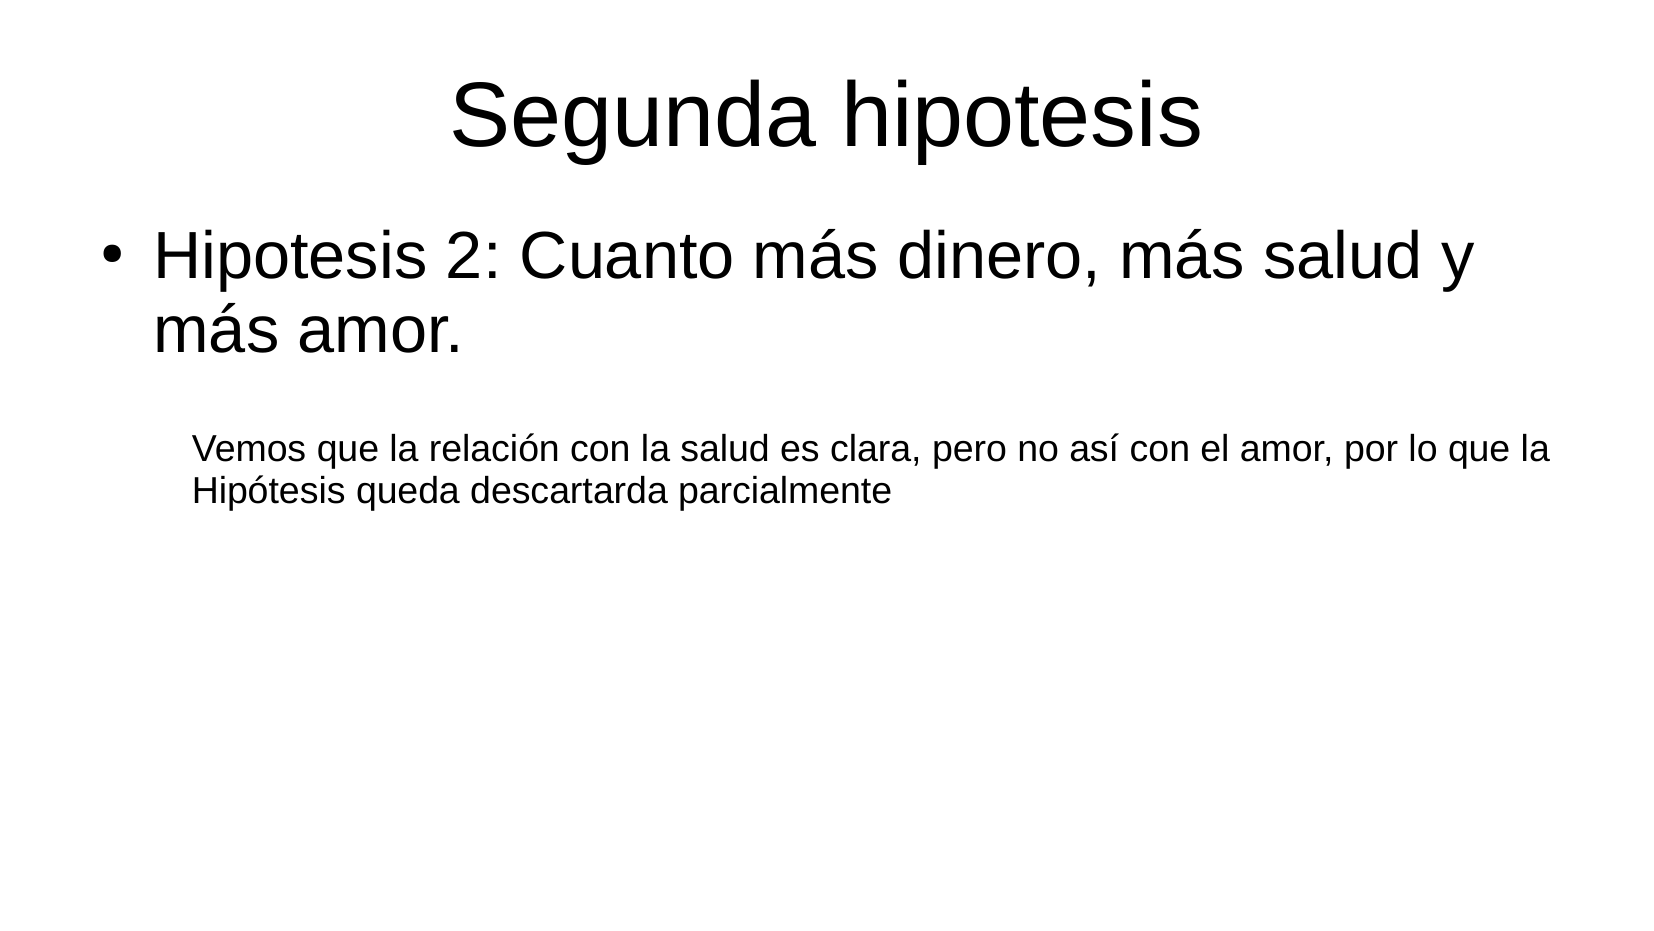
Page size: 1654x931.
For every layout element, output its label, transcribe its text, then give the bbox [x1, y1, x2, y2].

list Hipotesis 2: Cuanto más dinero, más salud y más amor. [82, 217, 1571, 384]
title Segunda hipotesis [82, 37, 1571, 193]
text_box Vemos que la relación con la salud es clara, pero no así con el amor, por lo que la Hipótesis queda descartarda parcialmente [177, 420, 1576, 520]
